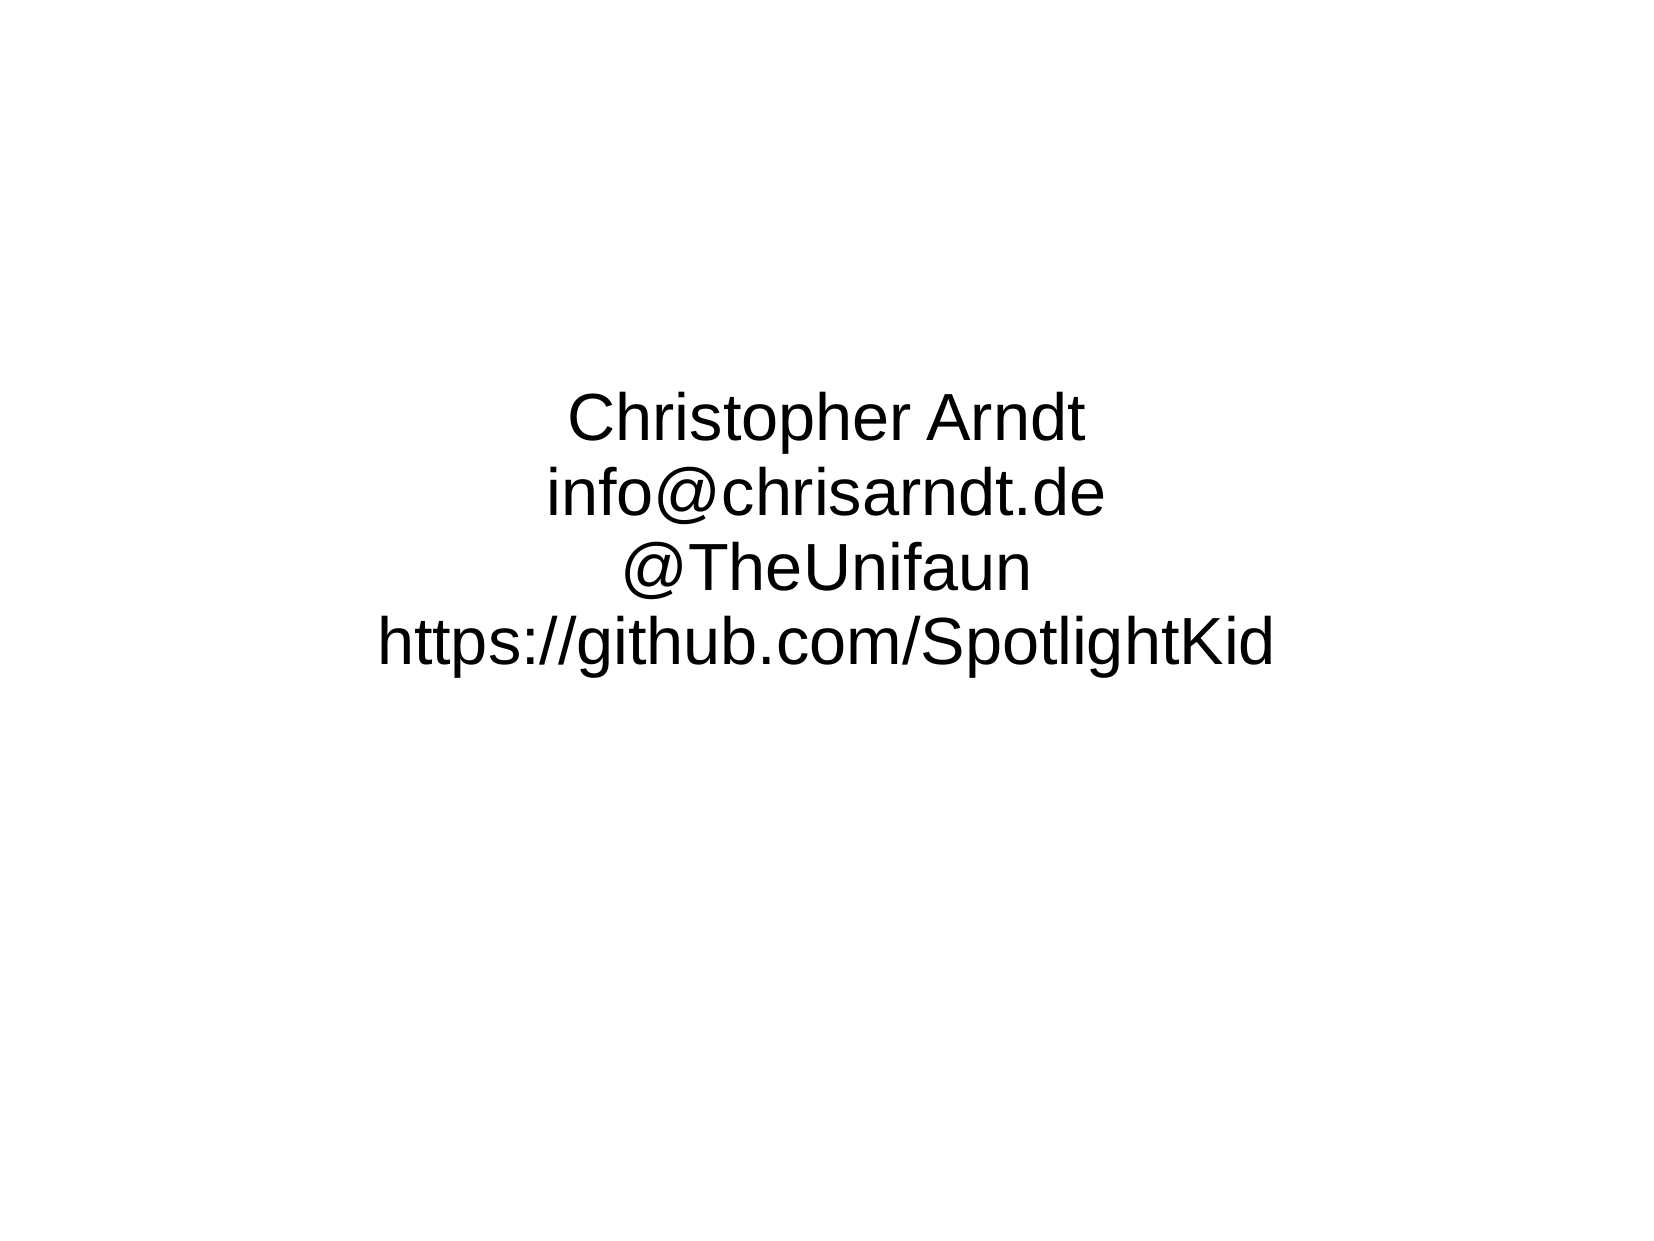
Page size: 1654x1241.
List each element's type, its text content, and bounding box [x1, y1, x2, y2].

subtitle Christopher Arndt info@chrisarndt.de @TheUnifaun https://github.com/SpotlightKid [82, 49, 1571, 1010]
